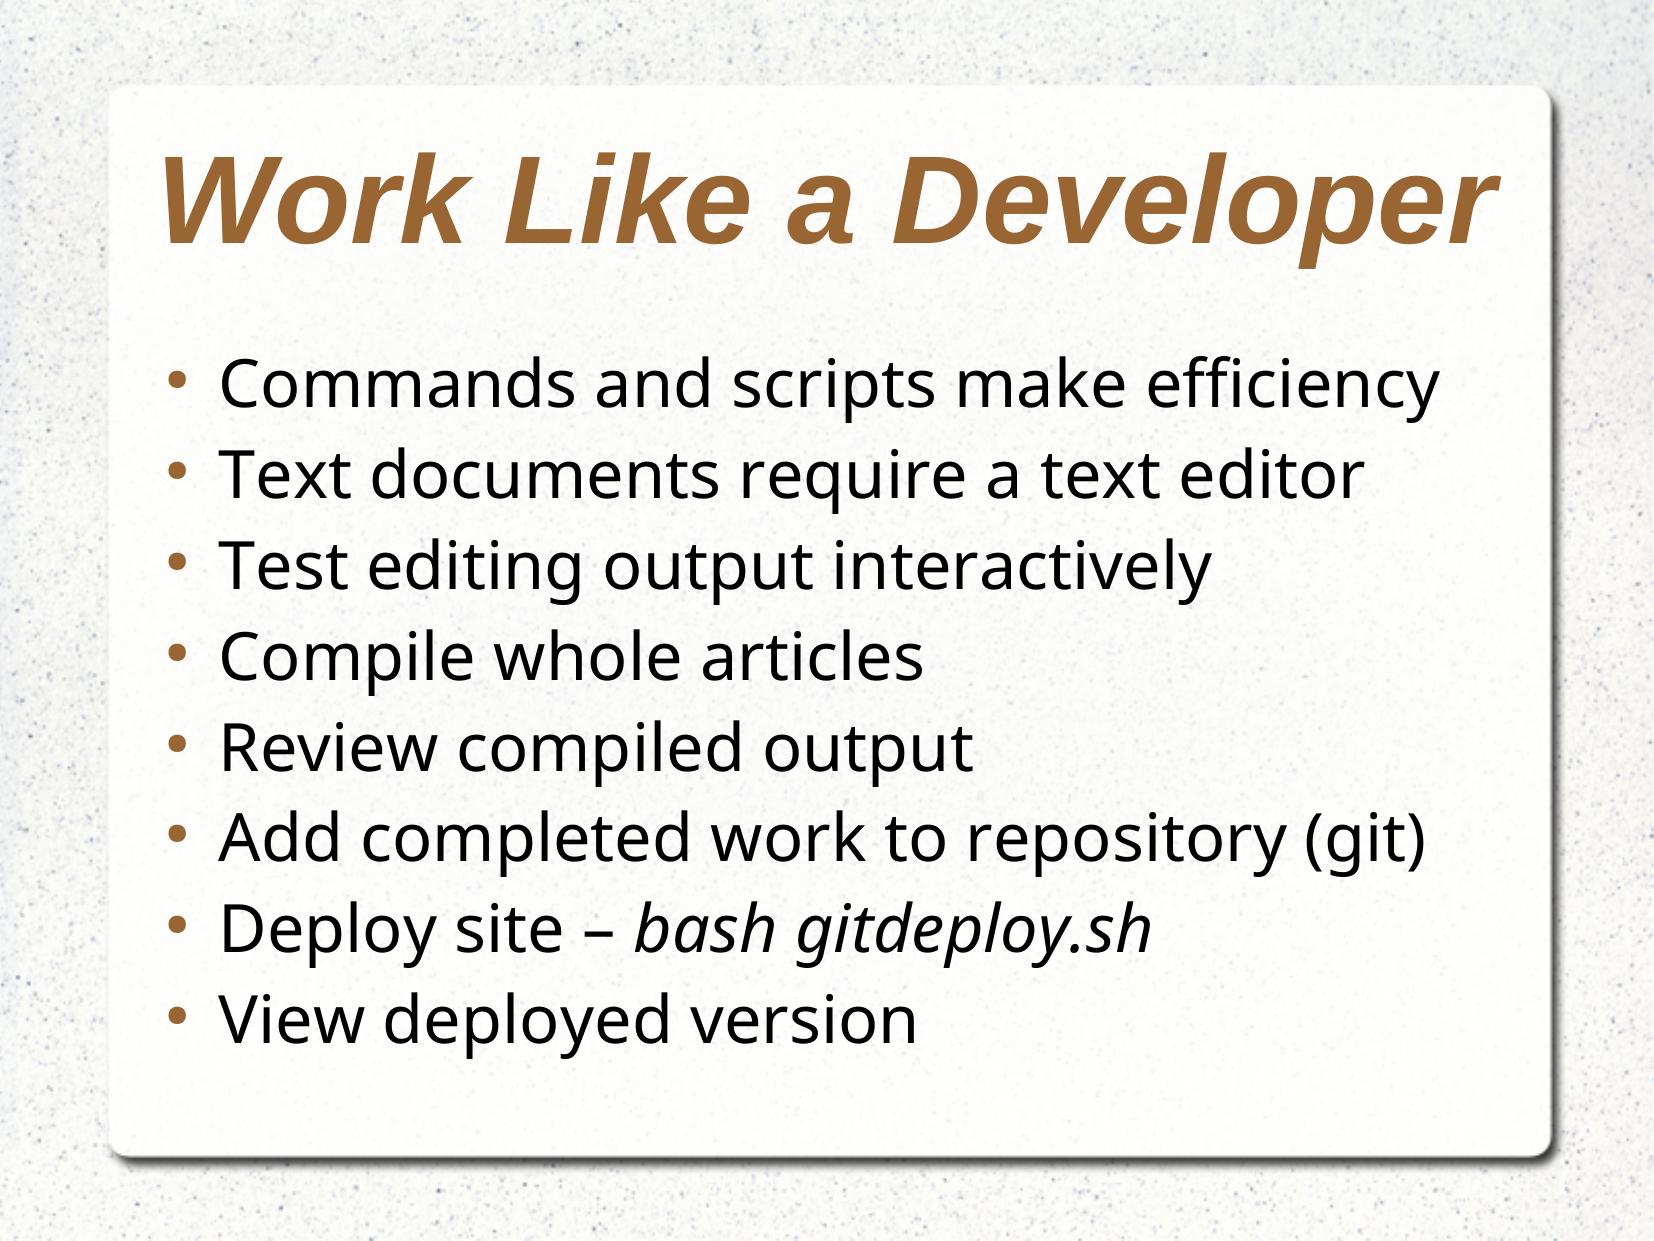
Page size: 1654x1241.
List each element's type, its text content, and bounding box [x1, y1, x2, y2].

title Work Like a Developer [118, 96, 1536, 304]
list Commands and scripts make efficiency Text documents require a text editor Test editing output interactively Compile whole articles Review compiled output Add completed work to repository (git) Deploy site – bash gitdeploy.sh View deployed version [147, 336, 1506, 1156]
picture [0, 0, 1654, 1241]
